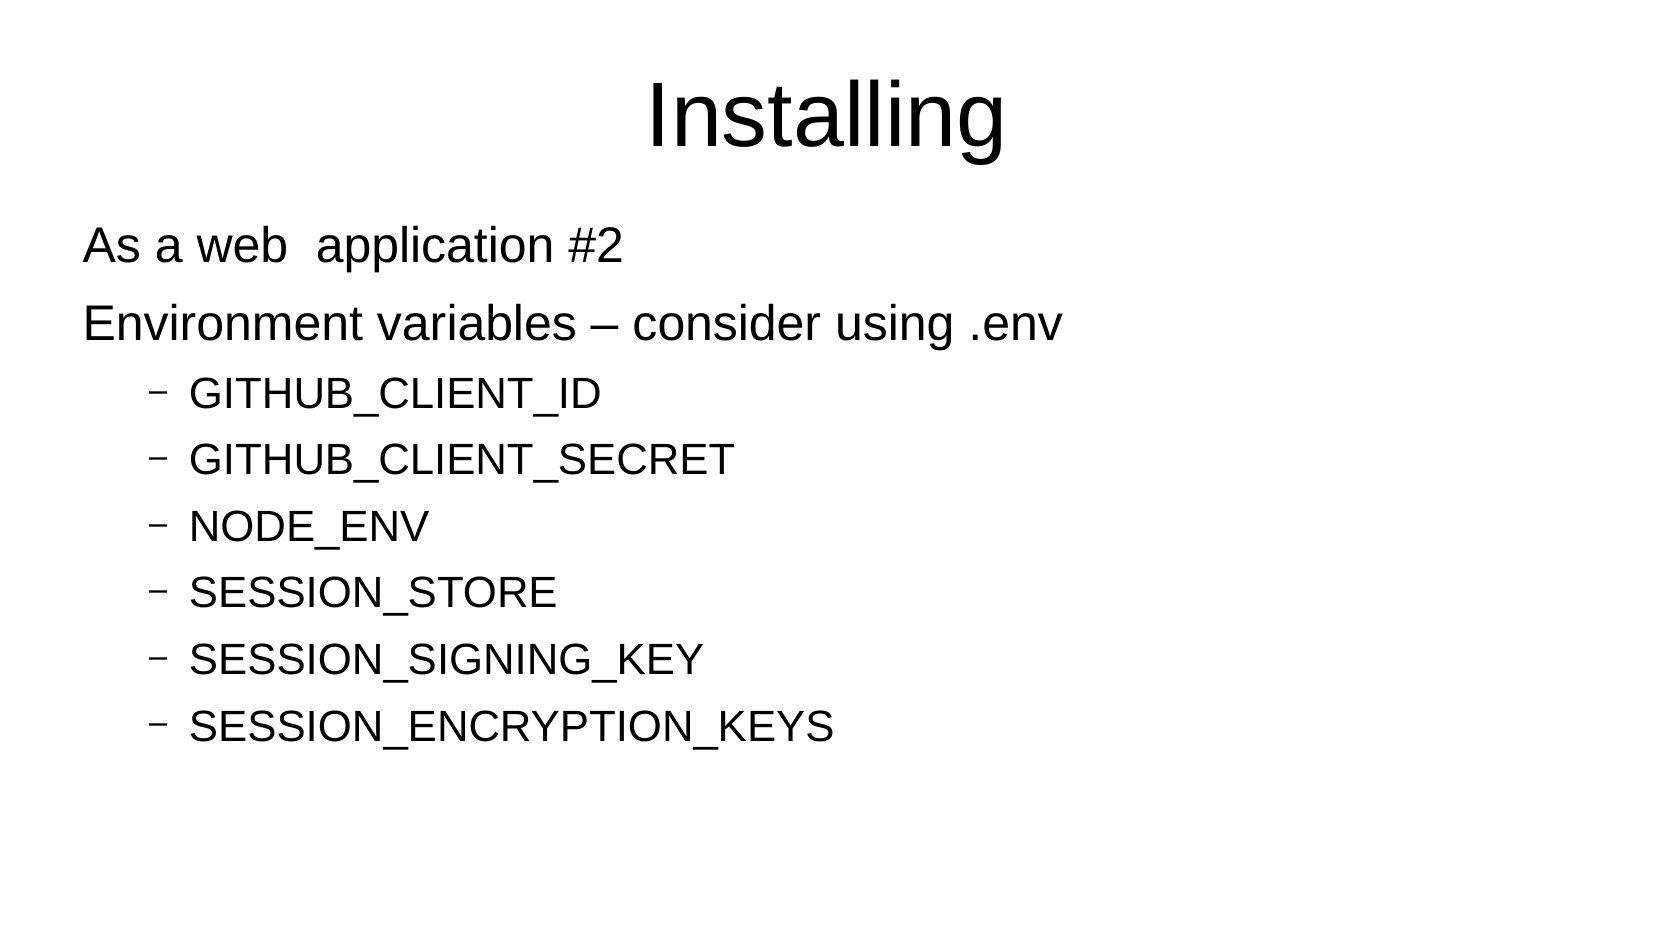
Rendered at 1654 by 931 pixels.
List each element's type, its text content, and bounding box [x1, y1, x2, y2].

list As a web application #2 Environment variables – consider using .env GITHUB_CLIENT_ID GITHUB_CLIENT_SECRET NODE_ENV SESSION_STORE SESSION_SIGNING_KEY SESSION_ENCRYPTION_KEYS [82, 217, 1571, 758]
title Installing [82, 37, 1571, 193]
